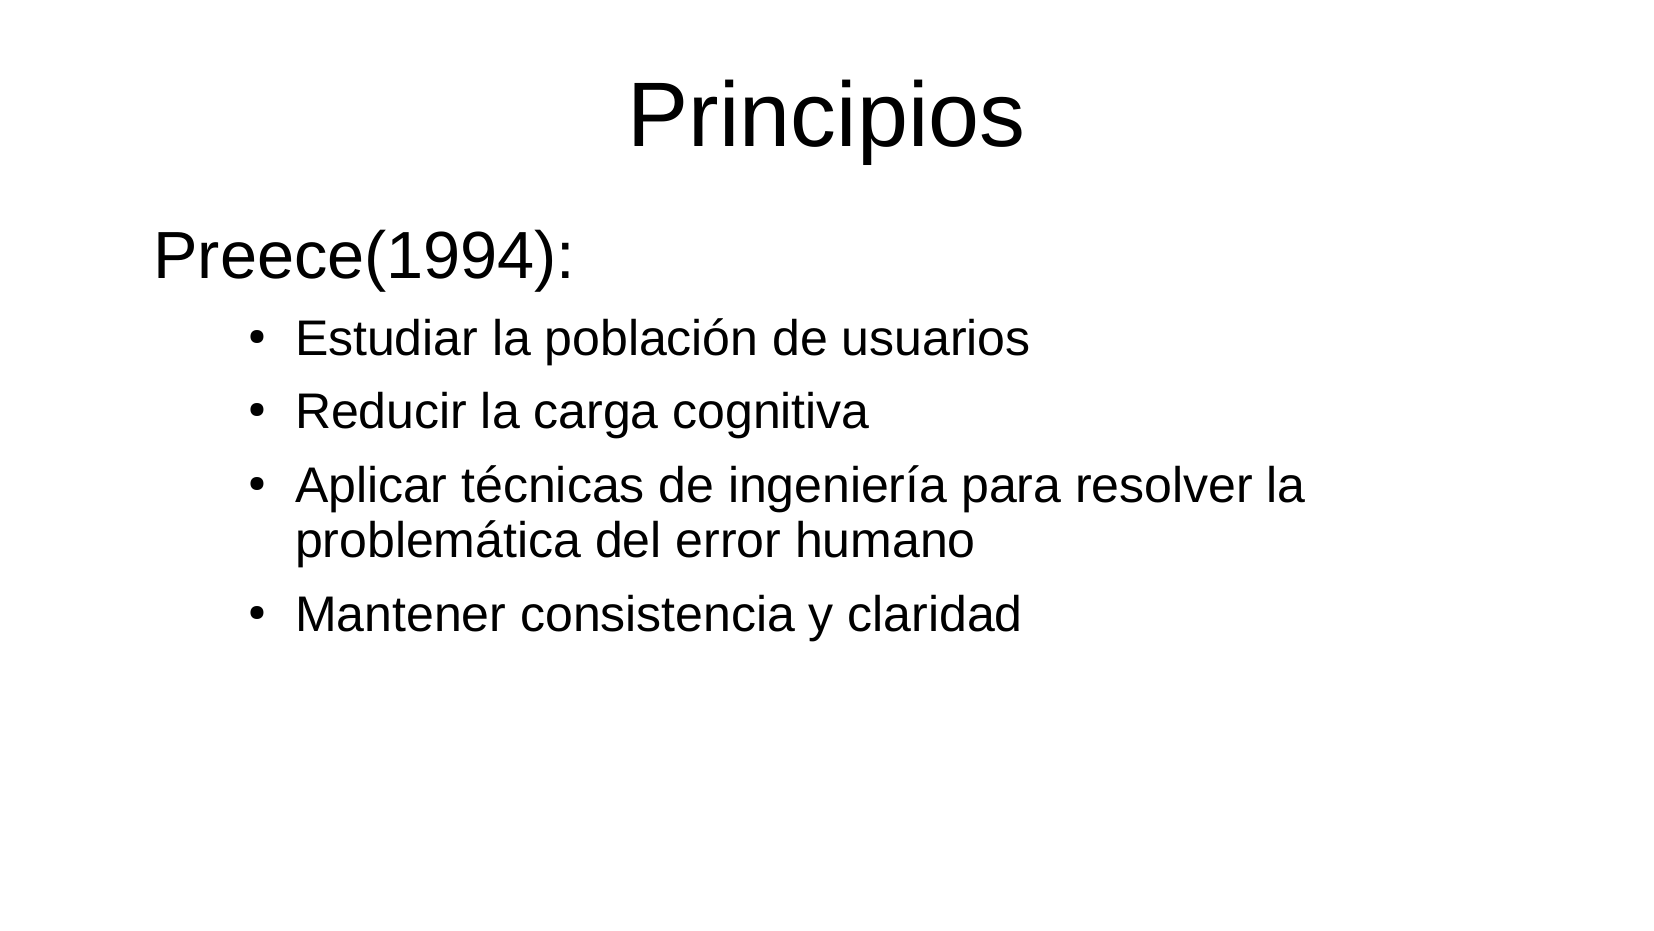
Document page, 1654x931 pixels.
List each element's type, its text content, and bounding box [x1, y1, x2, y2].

title Principios [82, 37, 1571, 193]
list Preece(1994): Estudiar la población de usuarios Reducir la carga cognitiva Aplicar técnicas de ingeniería para resolver la problemática del error humano Mantener consistencia y claridad [82, 217, 1571, 758]
